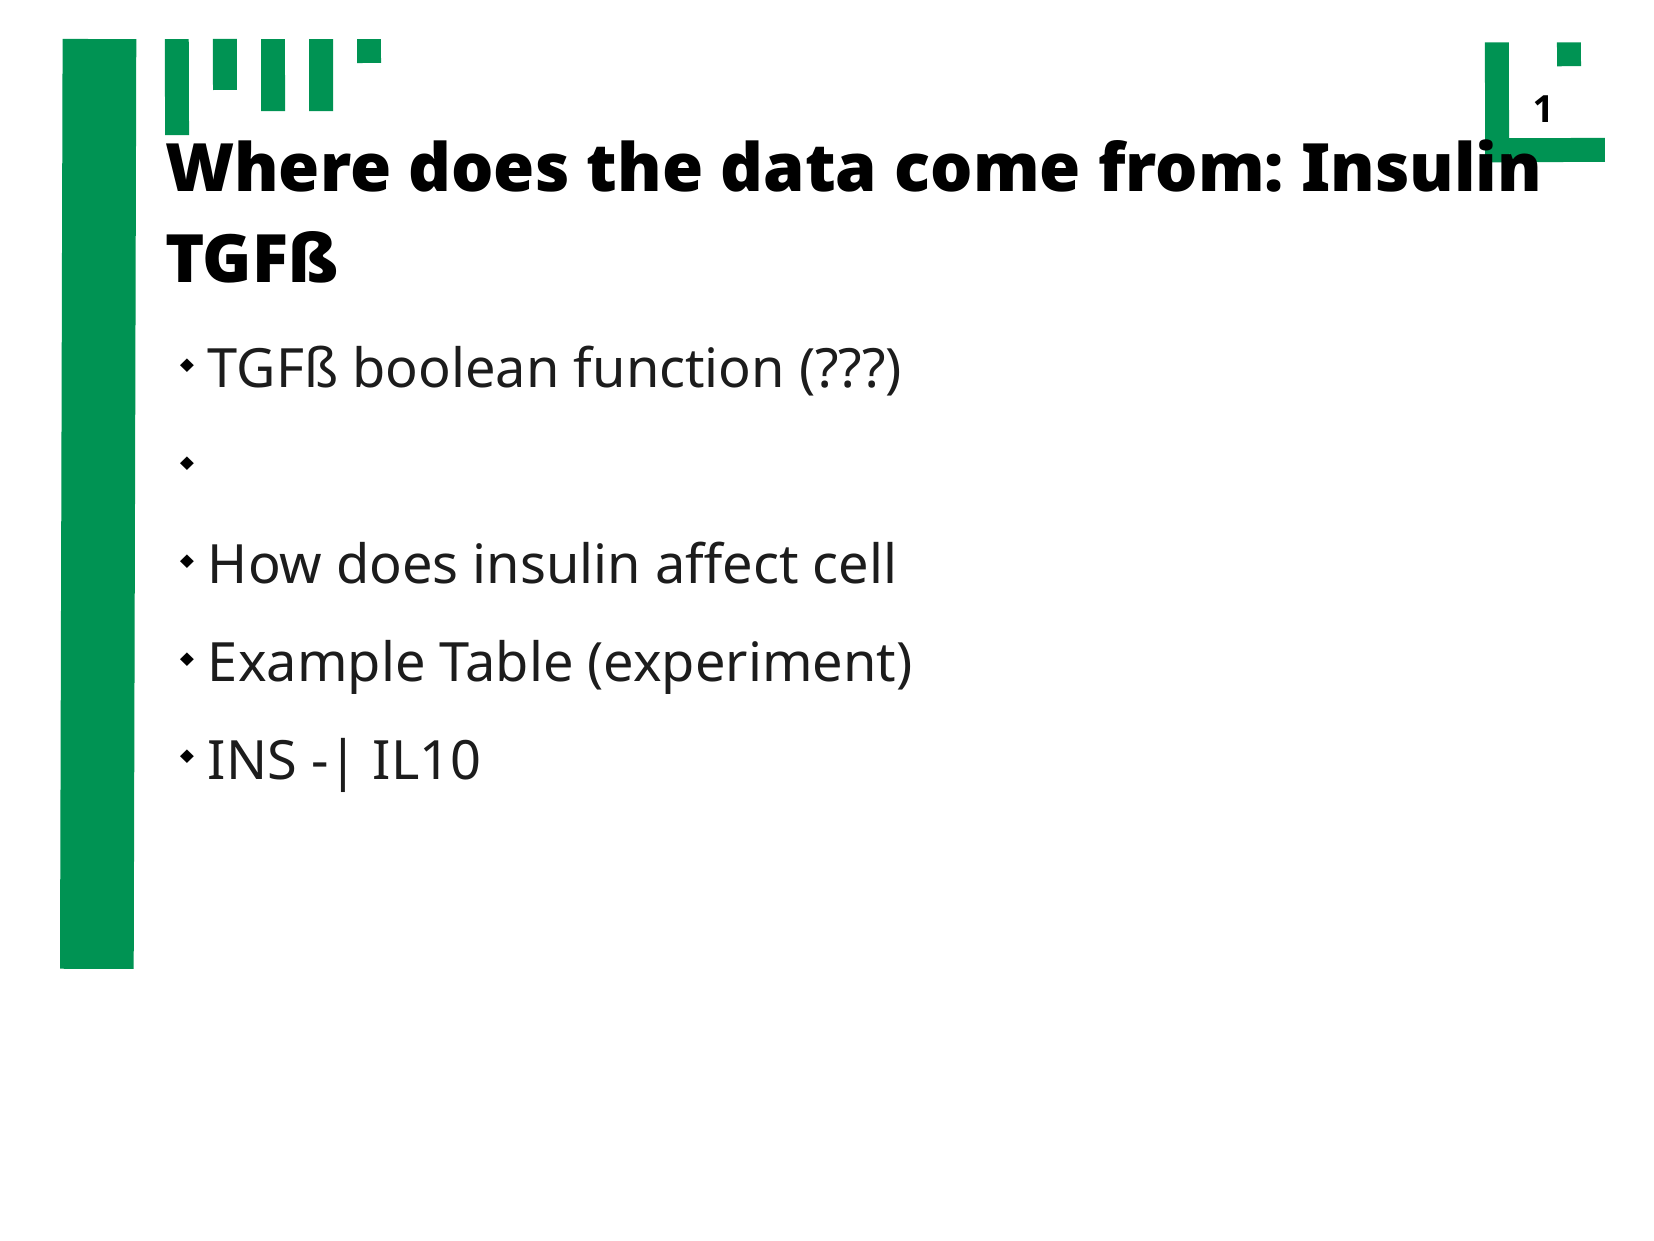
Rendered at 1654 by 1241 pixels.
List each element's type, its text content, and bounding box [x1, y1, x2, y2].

title Where does the data come from: Insulin TGFß [165, 120, 1654, 268]
list TGFß boolean function (???) How does insulin affect cell Example Table (experiment) INS -| IL10 [180, 330, 1606, 1098]
